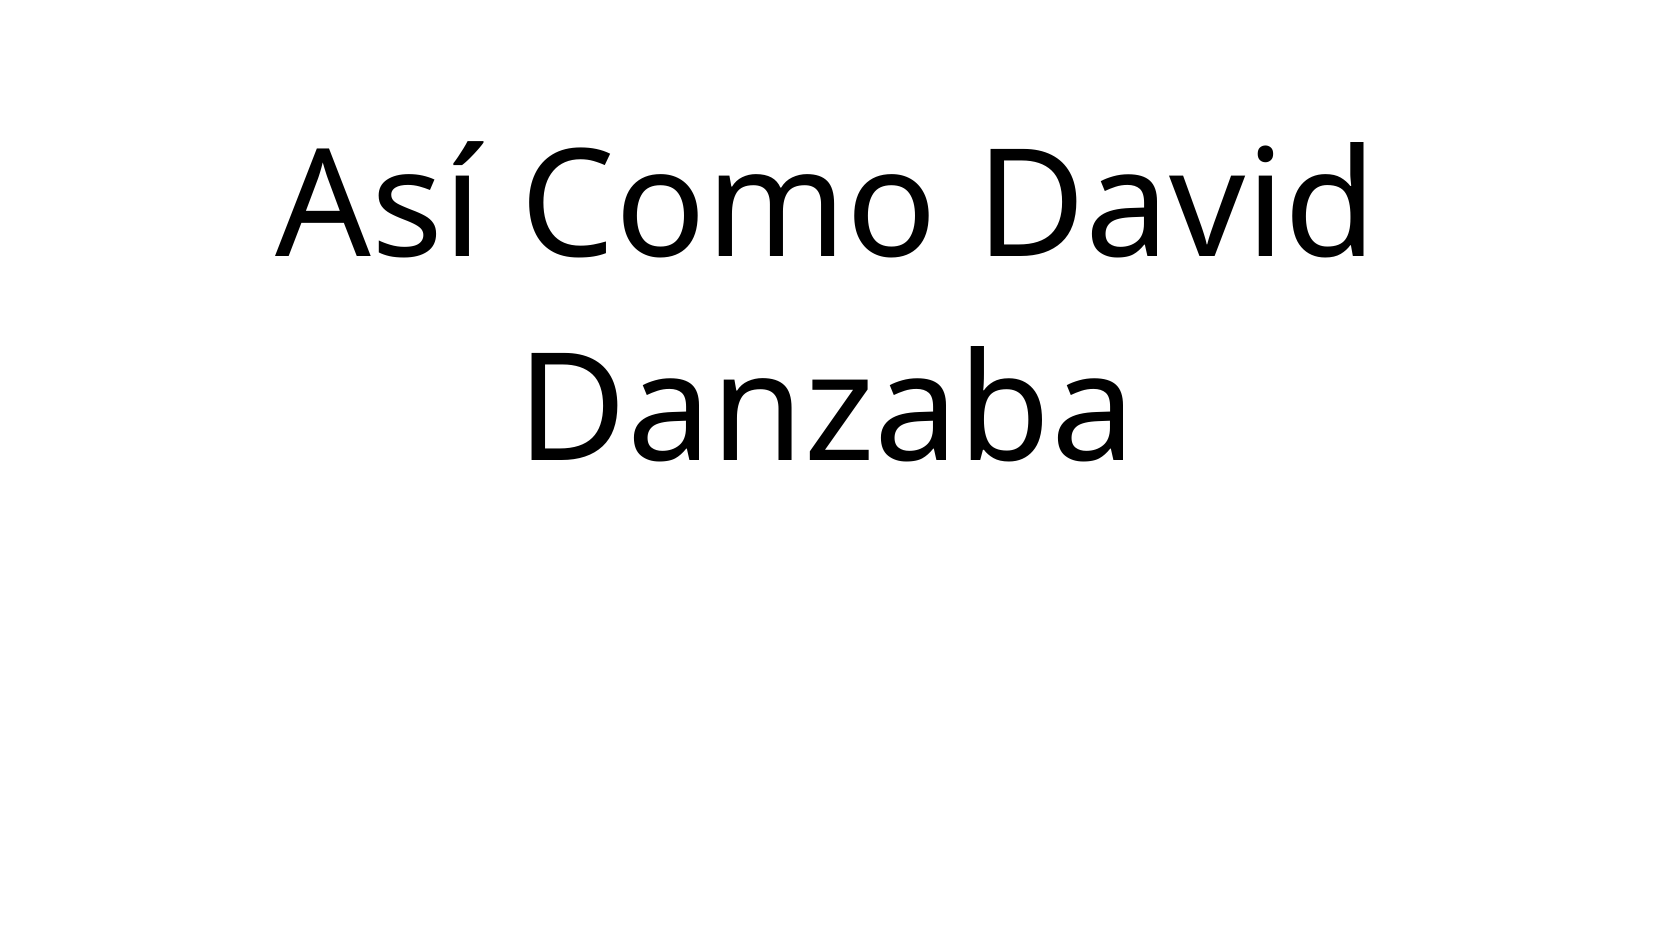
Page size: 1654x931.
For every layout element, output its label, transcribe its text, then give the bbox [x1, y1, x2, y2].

title Así Como David Danzaba [0, 88, 1654, 512]
